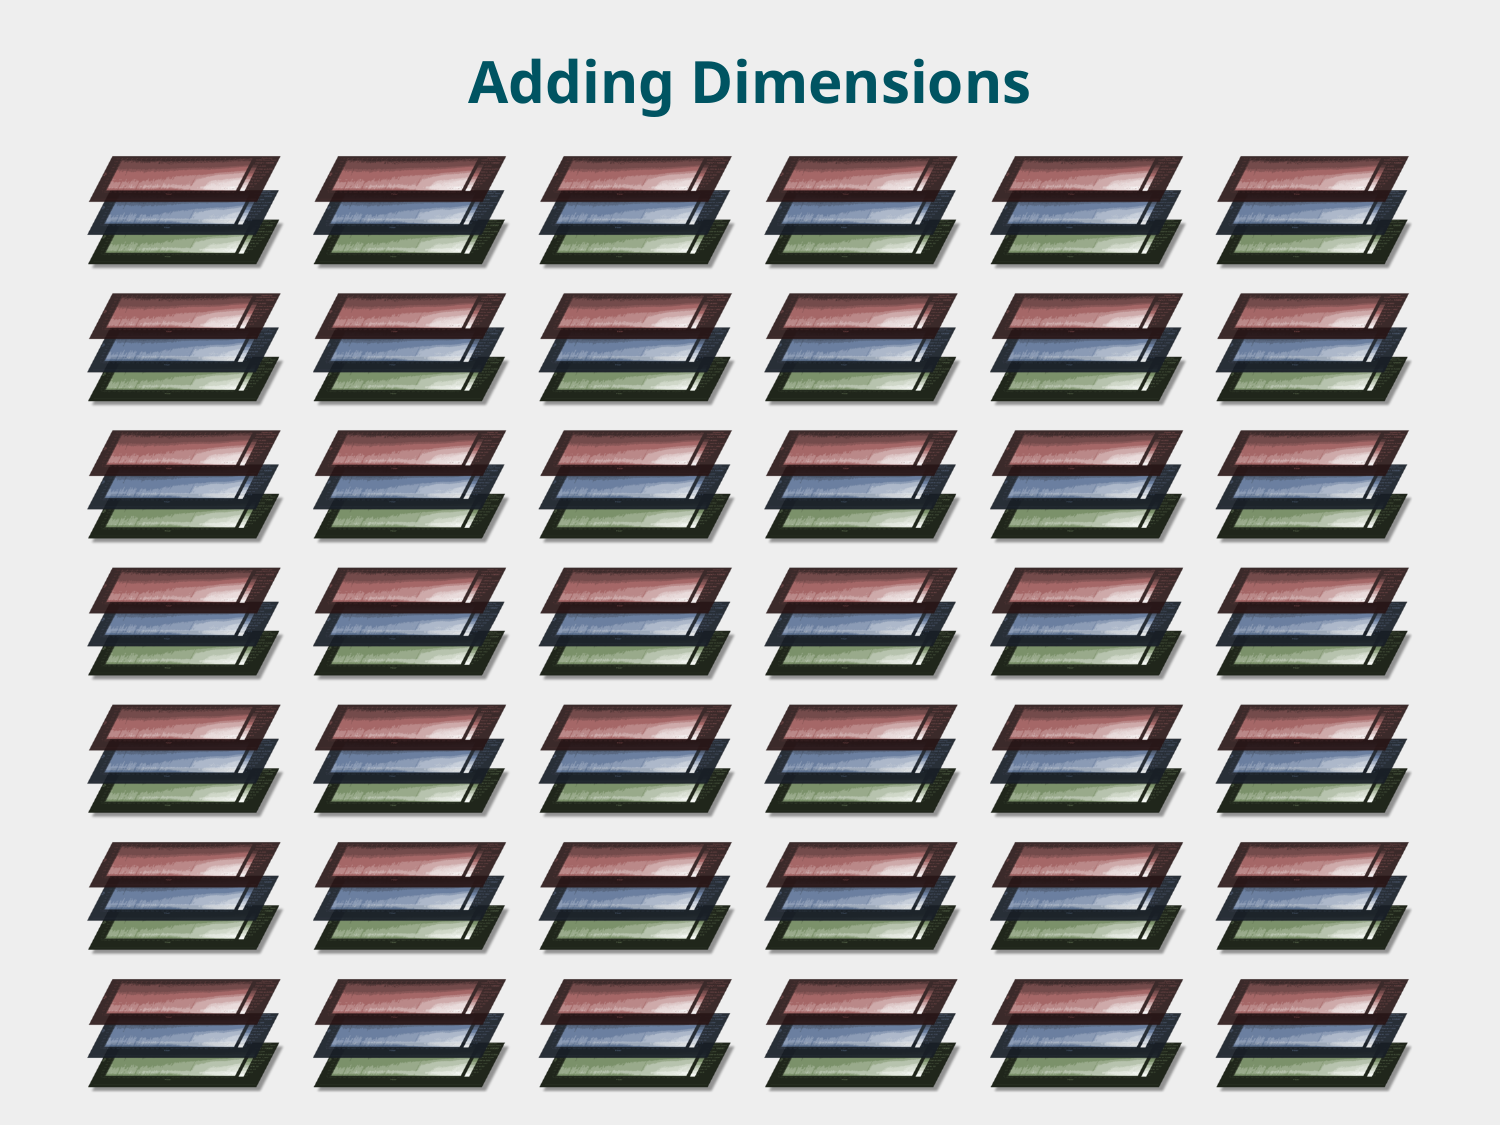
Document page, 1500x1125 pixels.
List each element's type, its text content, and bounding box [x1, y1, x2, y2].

title Adding Dimensions [51, 30, 1449, 156]
picture [87, 155, 1413, 1093]
